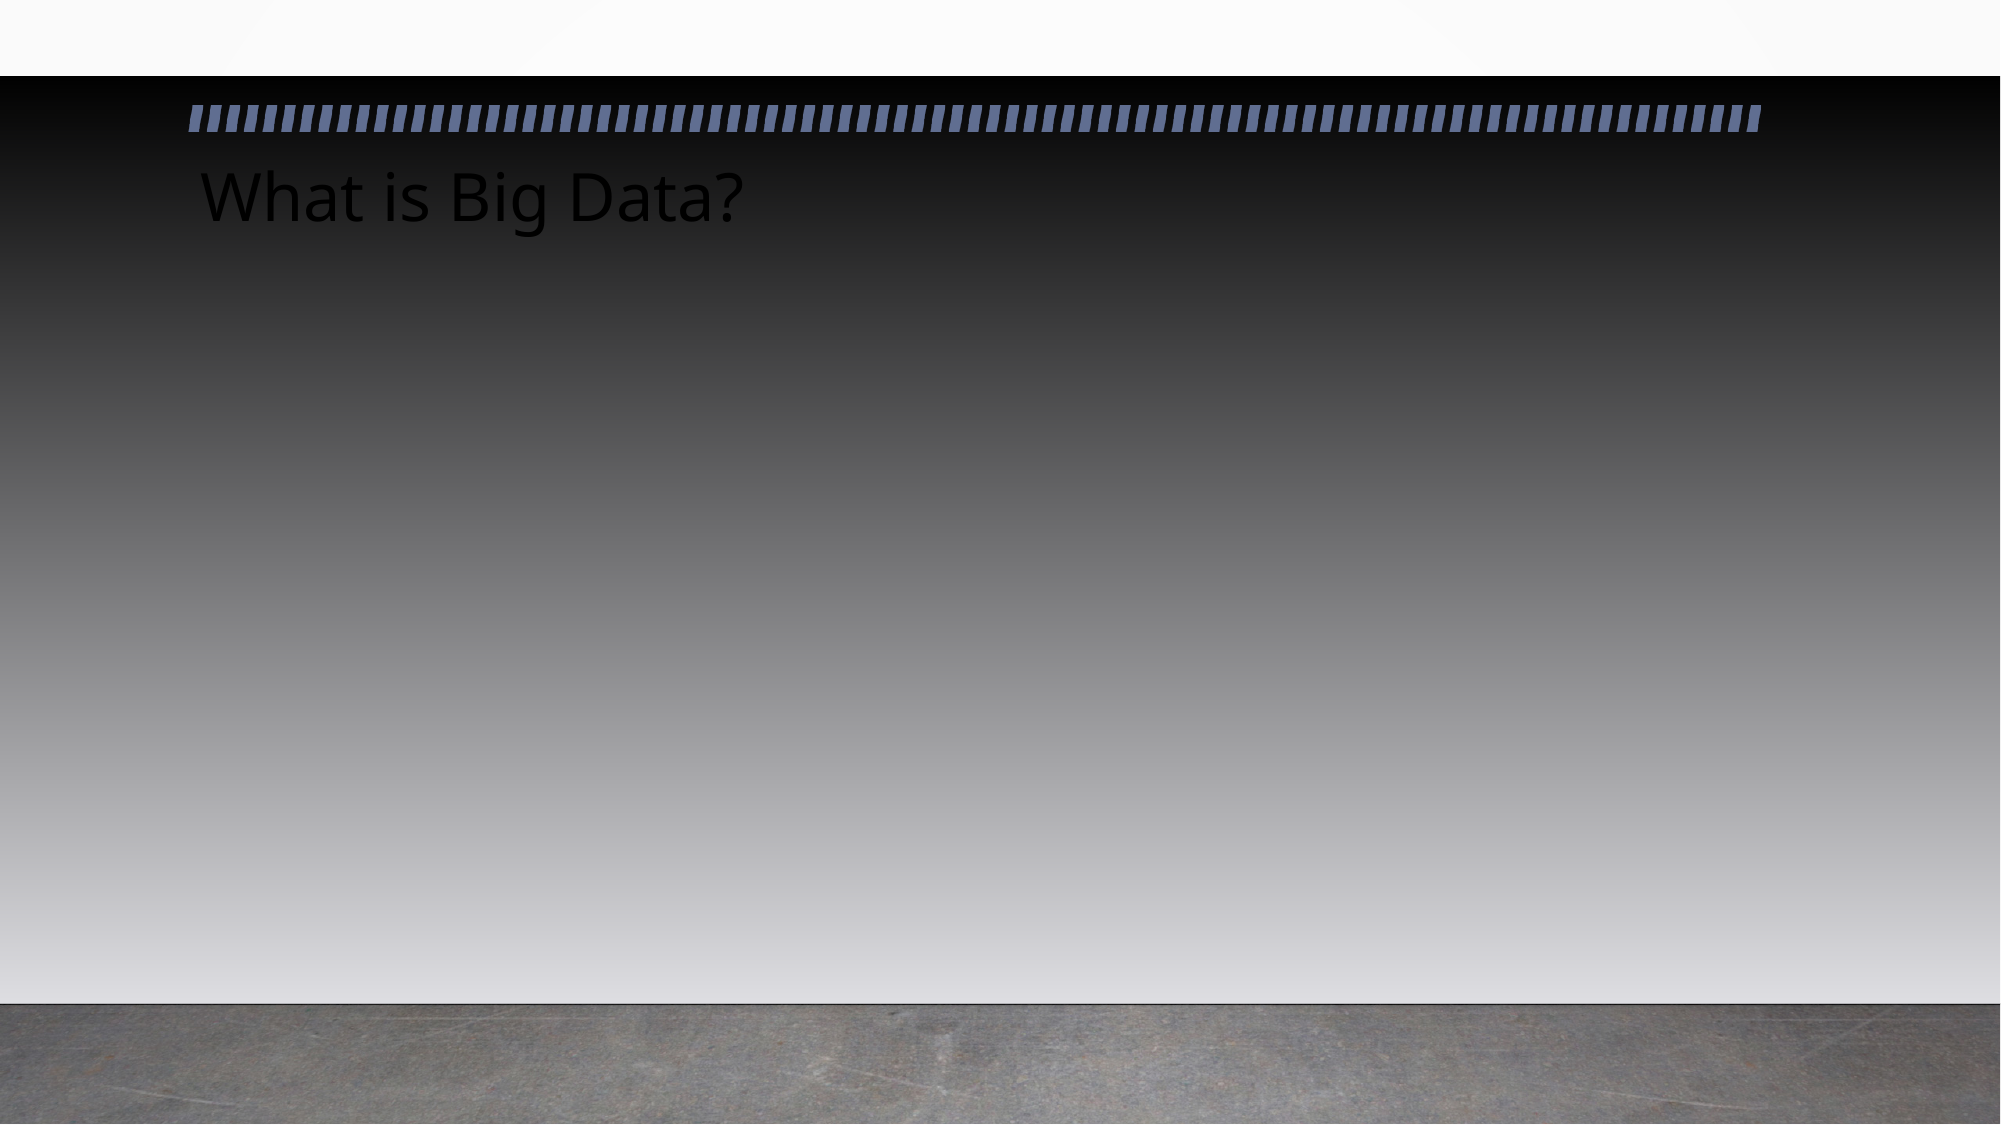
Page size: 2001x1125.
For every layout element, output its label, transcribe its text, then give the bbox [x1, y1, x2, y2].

title What is Big Data? [185, 156, 1761, 329]
